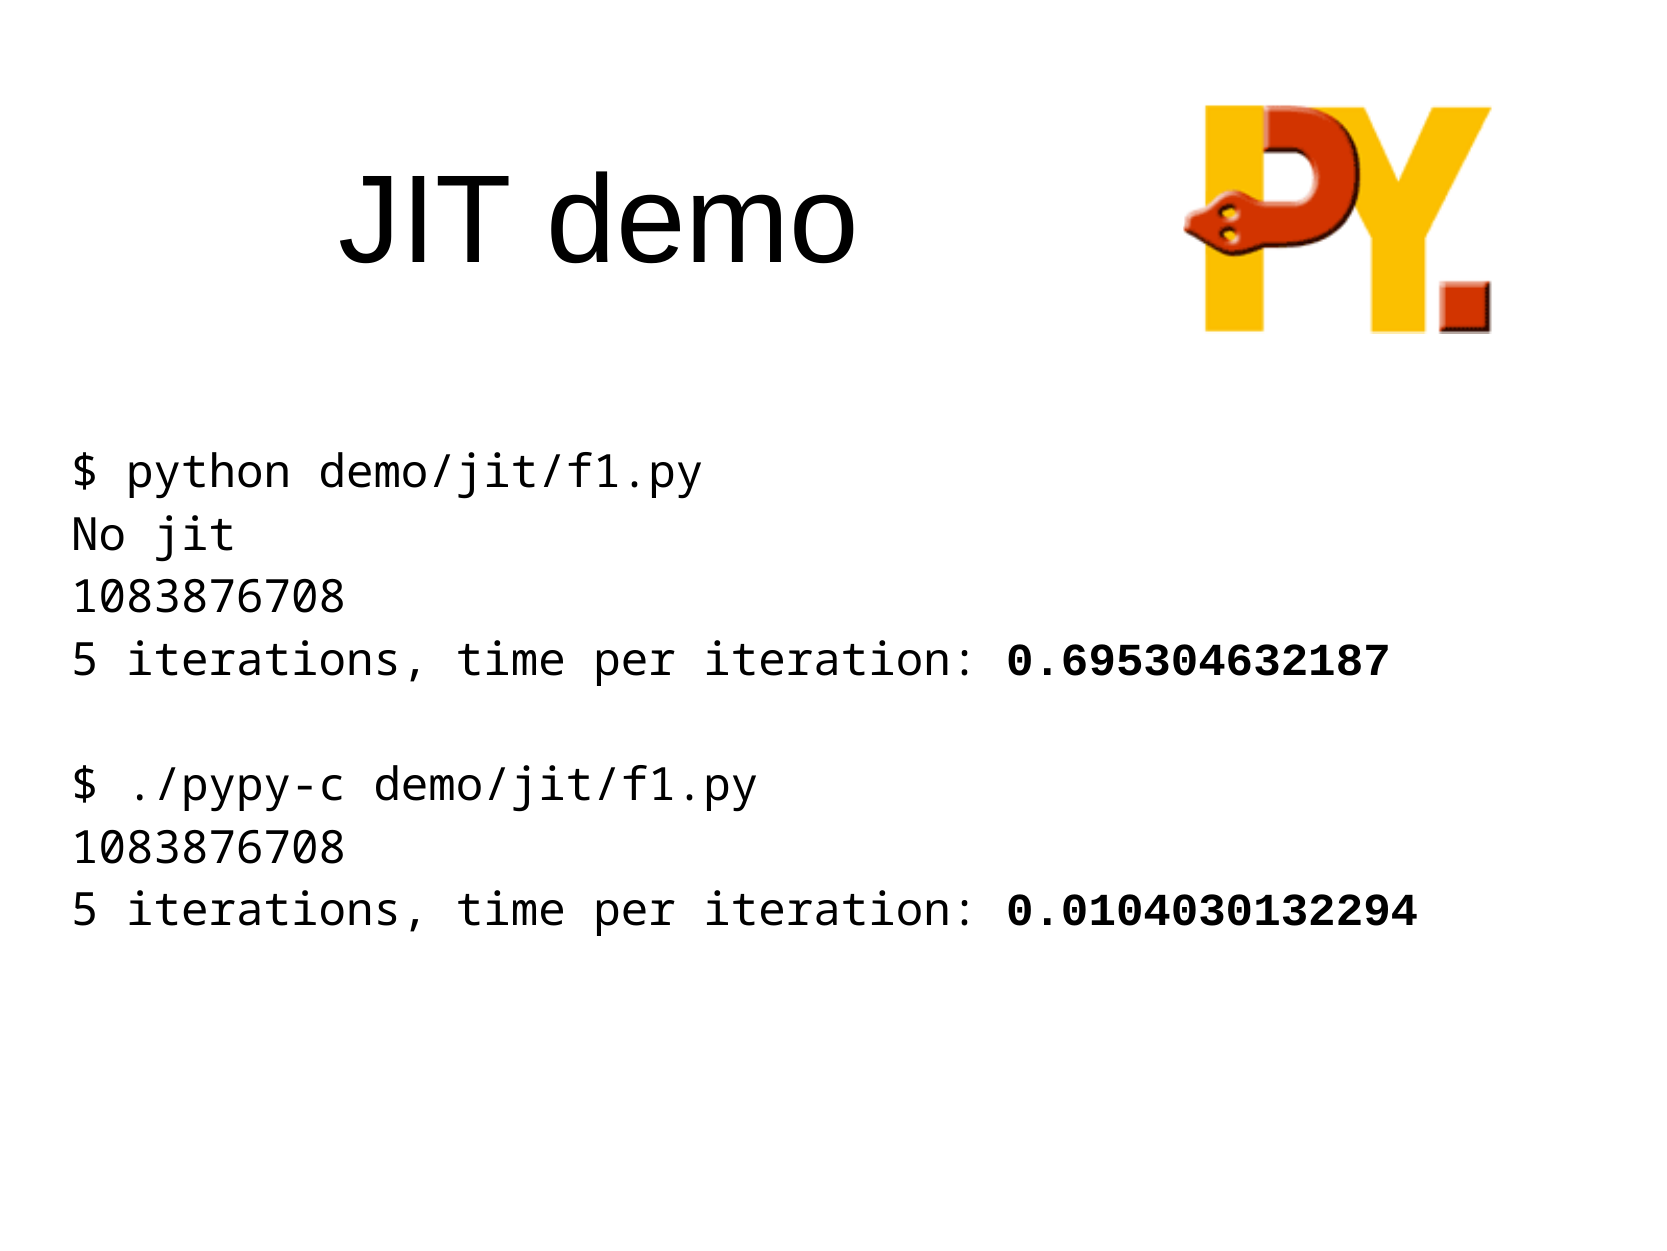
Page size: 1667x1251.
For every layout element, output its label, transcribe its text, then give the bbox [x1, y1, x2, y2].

text_box $ python demo/jit/f1.py No jit 1083876708 5 iterations, time per iteration: 0.695304632187 $ ./pypy-c demo/jit/f1.py 1083876708 5 iterations, time per iteration: 0.0104030132294 [56, 431, 1576, 1032]
picture [1183, 104, 1494, 334]
title JIT demo [37, 0, 1161, 459]
